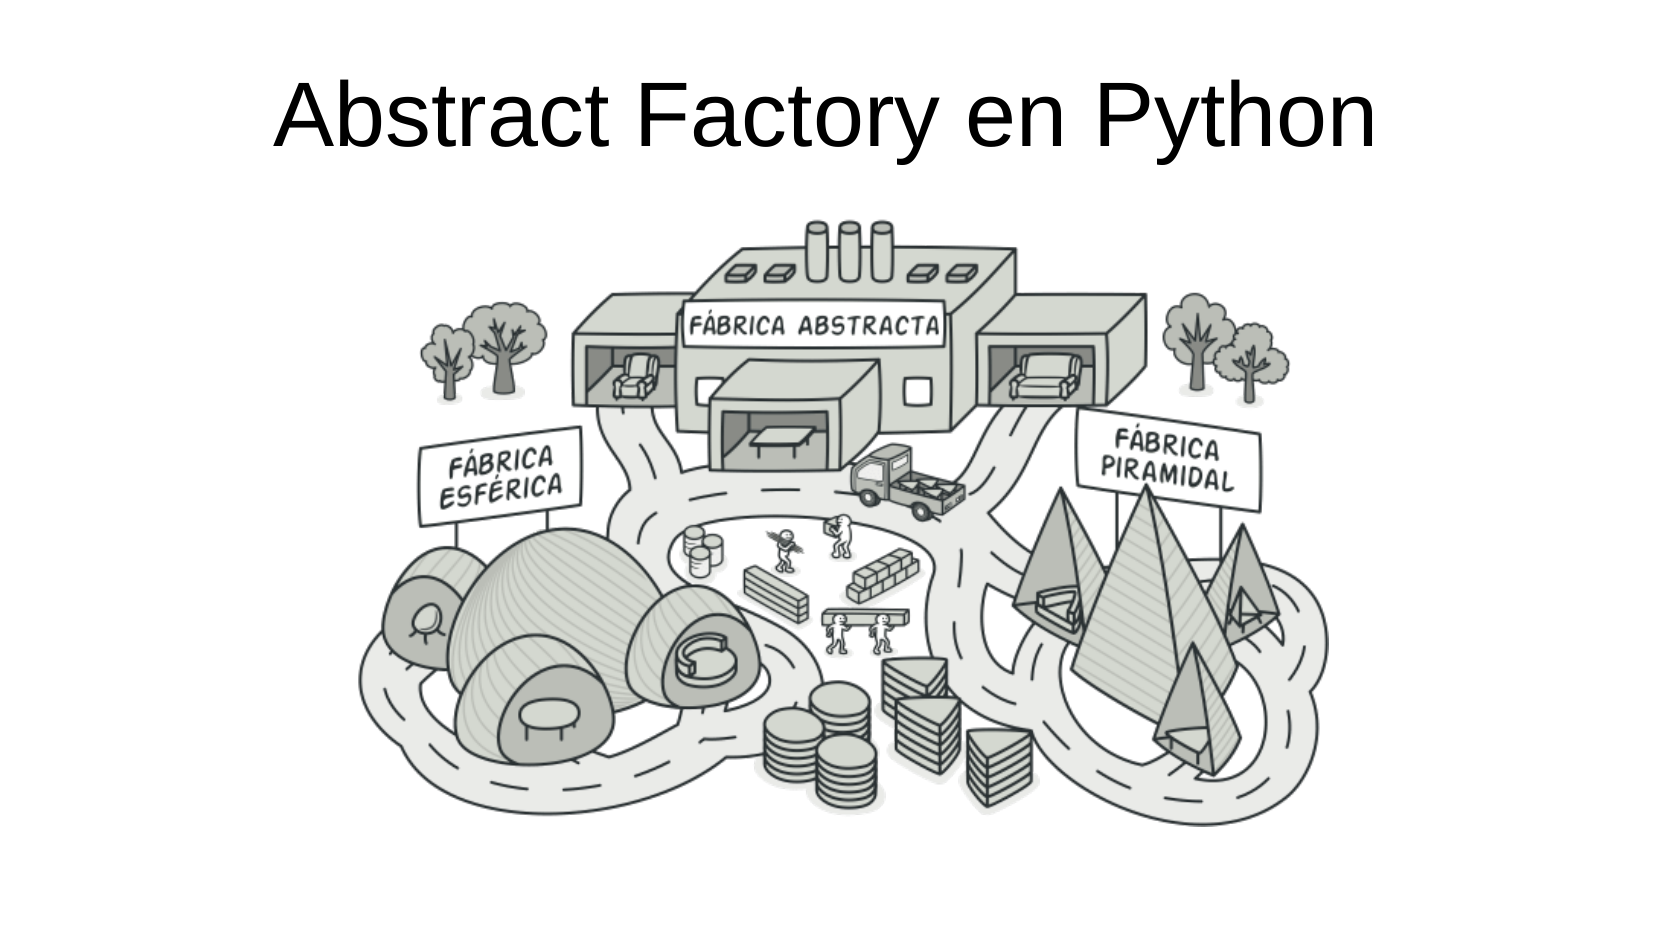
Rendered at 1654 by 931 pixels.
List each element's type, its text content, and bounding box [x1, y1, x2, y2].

title Abstract Factory en Python [82, 37, 1571, 193]
picture [354, 217, 1329, 827]
